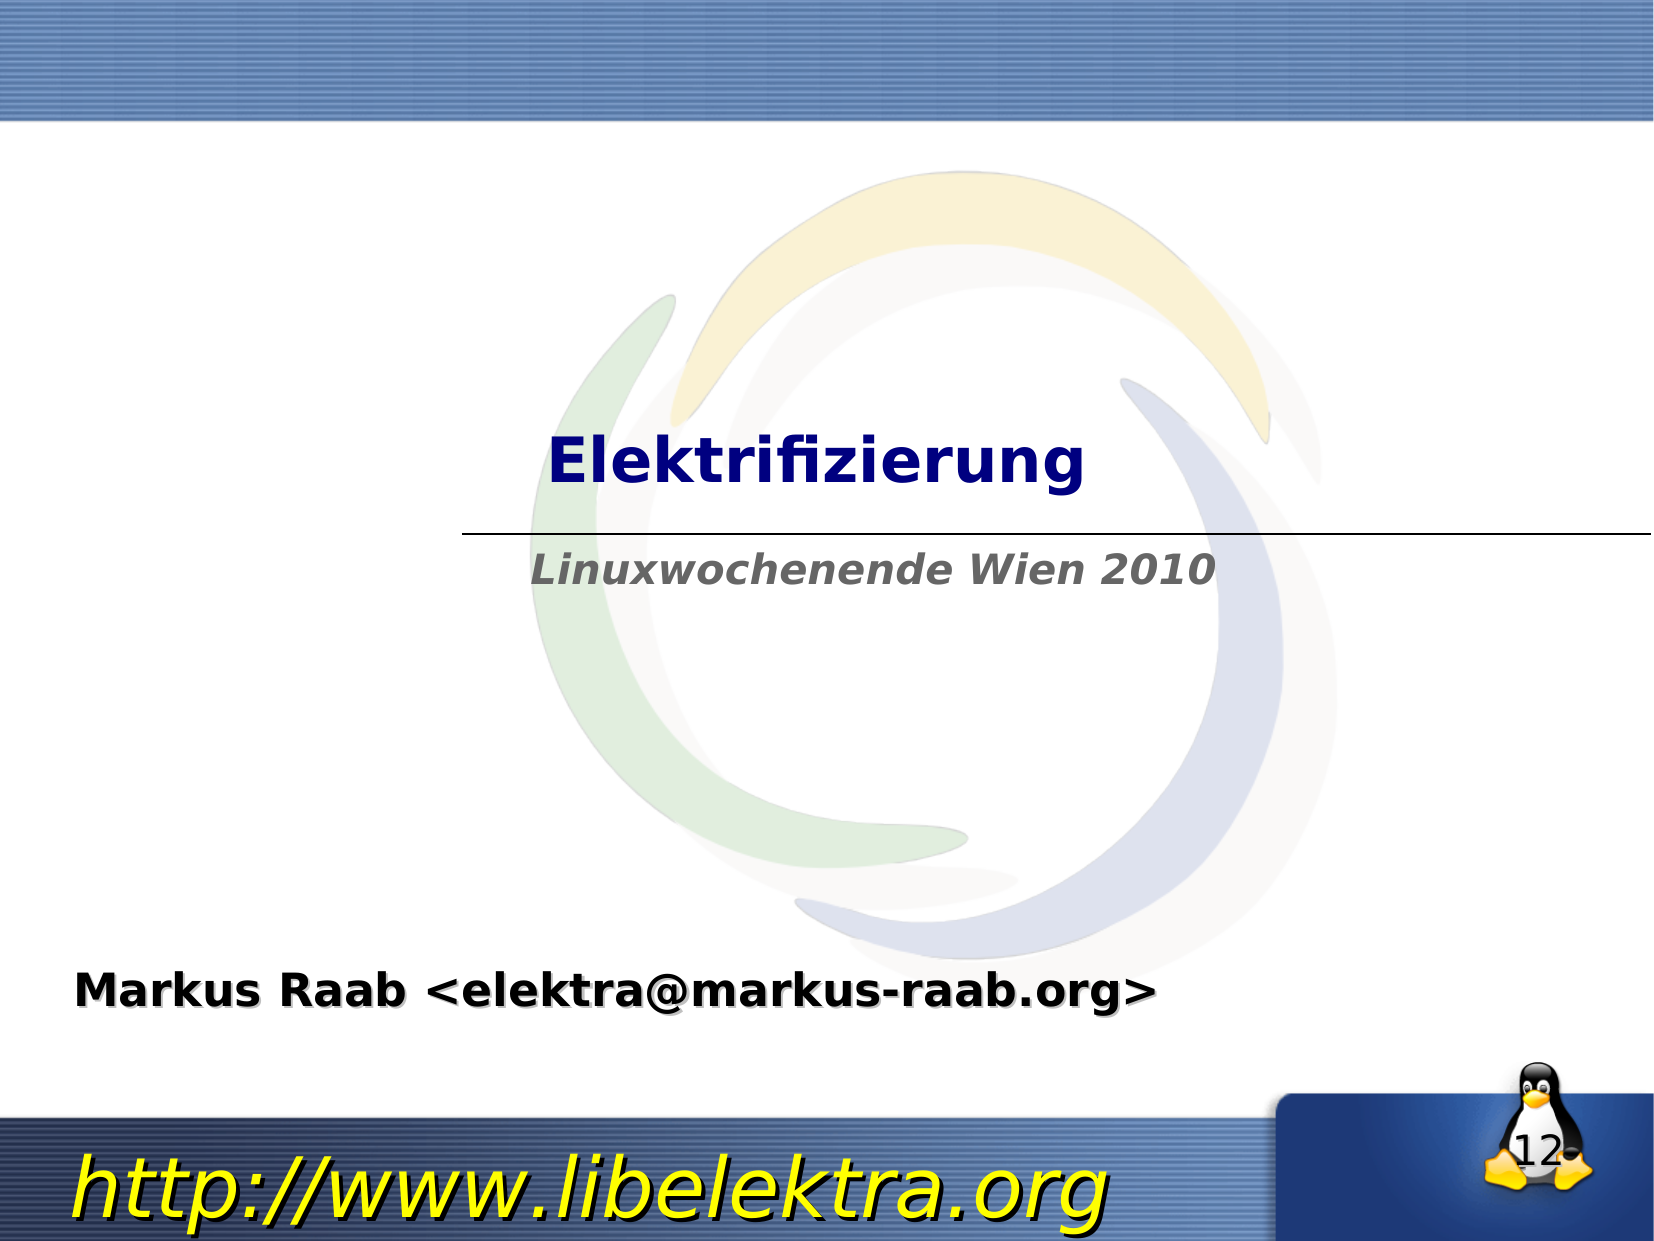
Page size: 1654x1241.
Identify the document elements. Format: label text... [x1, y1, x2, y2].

text_box Linuxwochenende Wien 2010 [515, 538, 1448, 685]
text_box Elektrifizierung [531, 413, 1434, 511]
text_box <Nummer> [1454, 1122, 1565, 1178]
text_box Markus Raab <elektra@markus-raab.org> [58, 953, 1481, 1030]
picture [0, 1061, 1654, 1241]
picture [481, 535, 1374, 953]
picture [0, 0, 1654, 533]
